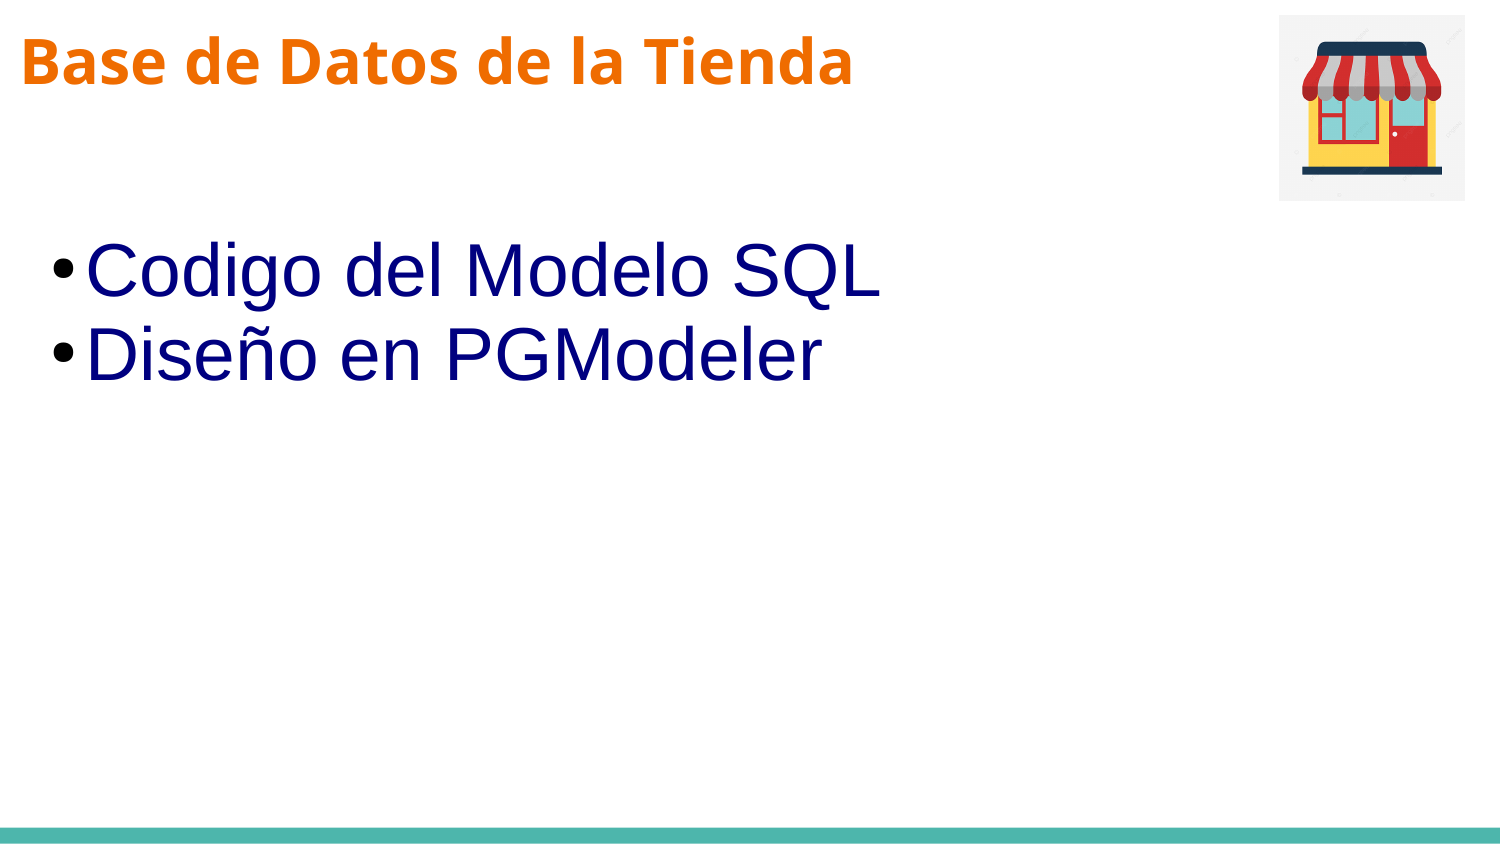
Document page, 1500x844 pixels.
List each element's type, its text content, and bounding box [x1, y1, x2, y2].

text_box Codigo del Modelo SQL Diseño en PGModeler [35, 220, 1453, 404]
picture [1279, 15, 1465, 201]
title Base de Datos de la Tienda [4, 2, 1402, 119]
